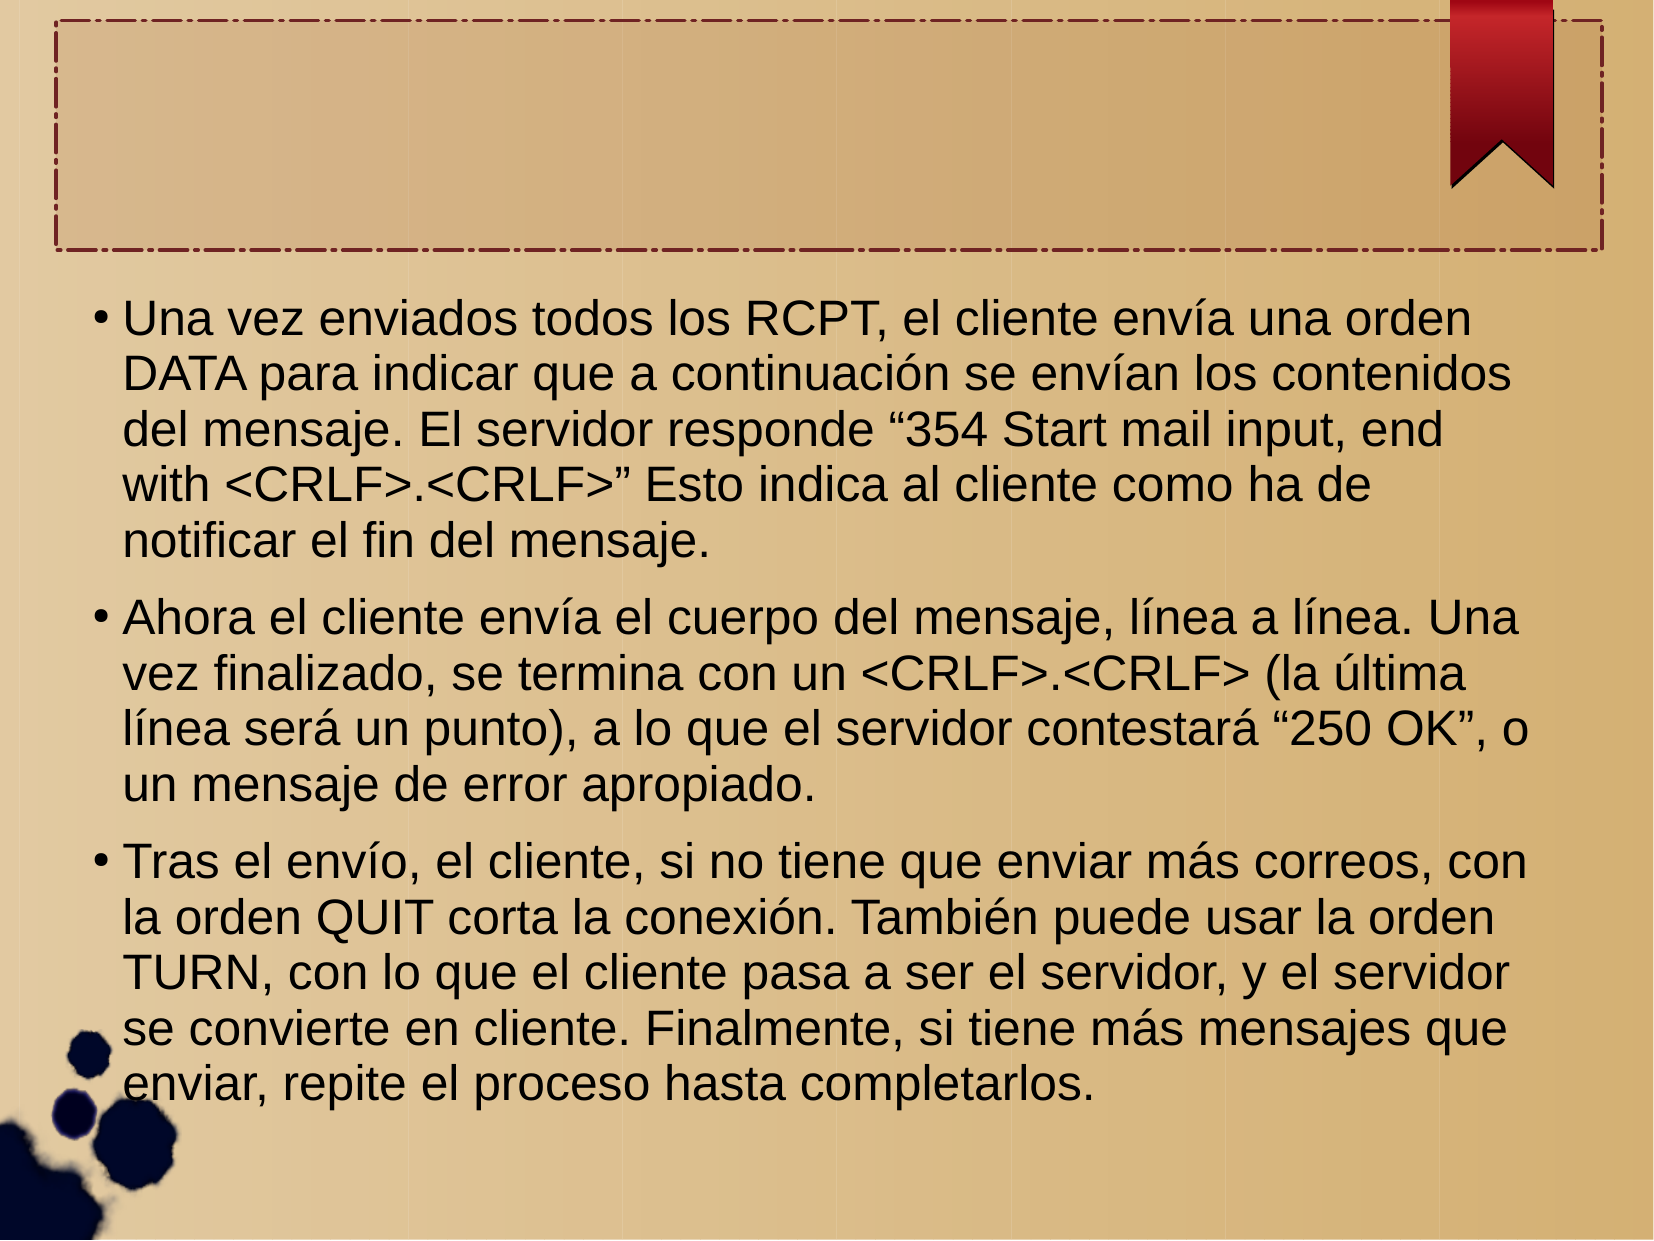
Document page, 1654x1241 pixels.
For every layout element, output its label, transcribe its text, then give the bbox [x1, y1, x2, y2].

list Una vez enviados todos los RCPT, el cliente envía una orden DATA para indicar que a continuación se envían los contenidos del mensaje. El servidor responde “354 Start mail input, end with <CRLF>.<CRLF>” Esto indica al cliente como ha de notificar el fin del mensaje. Ahora el cliente envía el cuerpo del mensaje, línea a línea. Una vez finalizado, se termina con un <CRLF>.<CRLF> (la última línea será un punto), a lo que el servidor contestará “250 OK”, o un mensaje de error apropiado. Tras el envío, el cliente, si no tiene que enviar más correos, con la orden QUIT corta la conexión. También puede usar la orden TURN, con lo que el cliente pasa a ser el servidor, y el servidor se convierte en cliente. Finalmente, si tiene más mensajes que enviar, repite el proceso hasta completarlos. [82, 290, 1538, 1126]
